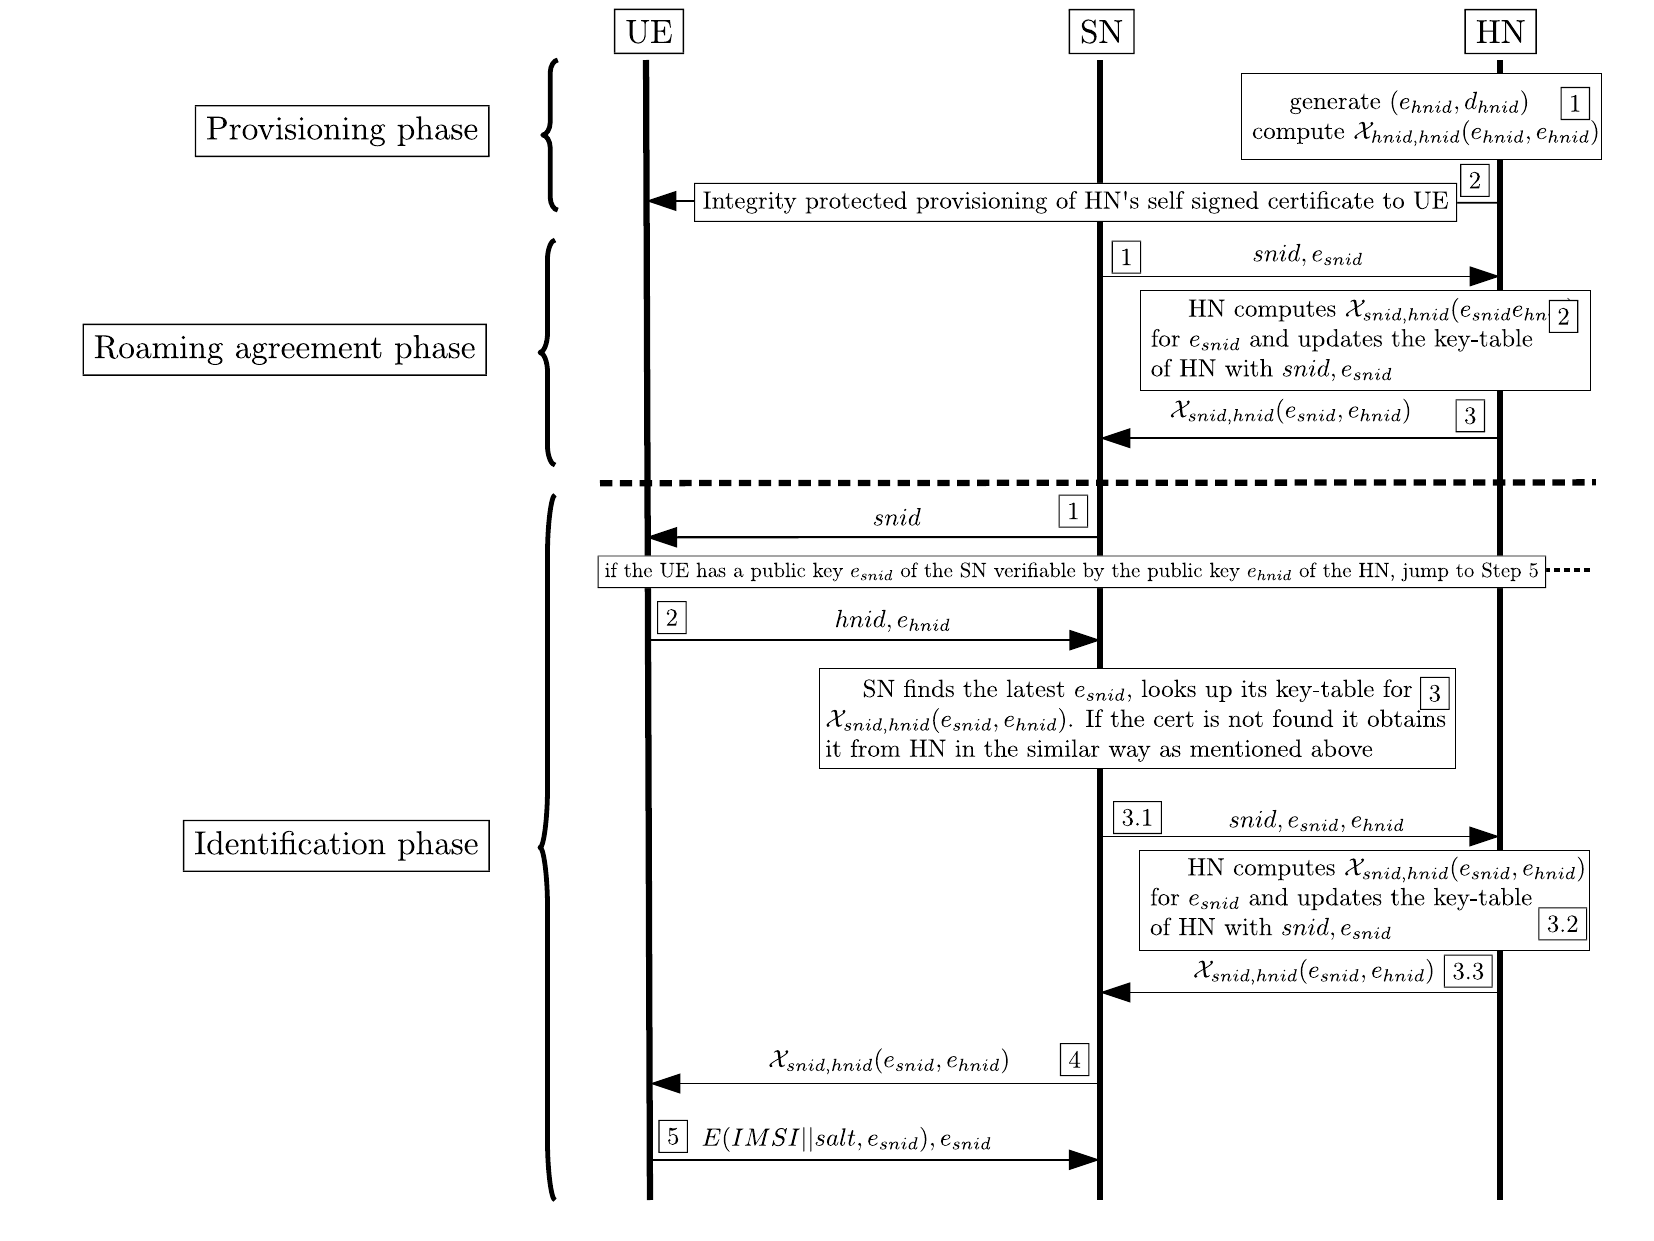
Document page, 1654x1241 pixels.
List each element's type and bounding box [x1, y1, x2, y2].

text_box [1443, 954, 1493, 988]
text_box [1464, 8, 1537, 55]
text_box [194, 105, 490, 158]
text_box [872, 507, 921, 526]
text_box [768, 1048, 1011, 1075]
text_box [1228, 809, 1404, 833]
text_box [1113, 801, 1162, 835]
text_box [694, 182, 1458, 222]
text_box [1111, 240, 1142, 274]
text_box [1068, 8, 1135, 55]
text_box [1455, 399, 1486, 433]
text_box [1241, 73, 1602, 160]
text_box [82, 323, 487, 376]
text_box [613, 8, 685, 55]
text_box [1058, 494, 1089, 528]
text_box [1252, 243, 1363, 267]
text_box [701, 1126, 991, 1152]
text_box [658, 1119, 688, 1153]
text_box [1169, 398, 1412, 425]
text_box [1460, 163, 1490, 197]
text_box [597, 555, 1547, 589]
text_box [819, 668, 1456, 769]
text_box [1140, 290, 1591, 391]
text_box [1139, 850, 1590, 951]
text_box [834, 609, 950, 633]
text_box [657, 601, 687, 635]
text_box [1059, 1043, 1090, 1077]
text_box [182, 819, 490, 872]
text_box [1192, 958, 1435, 985]
